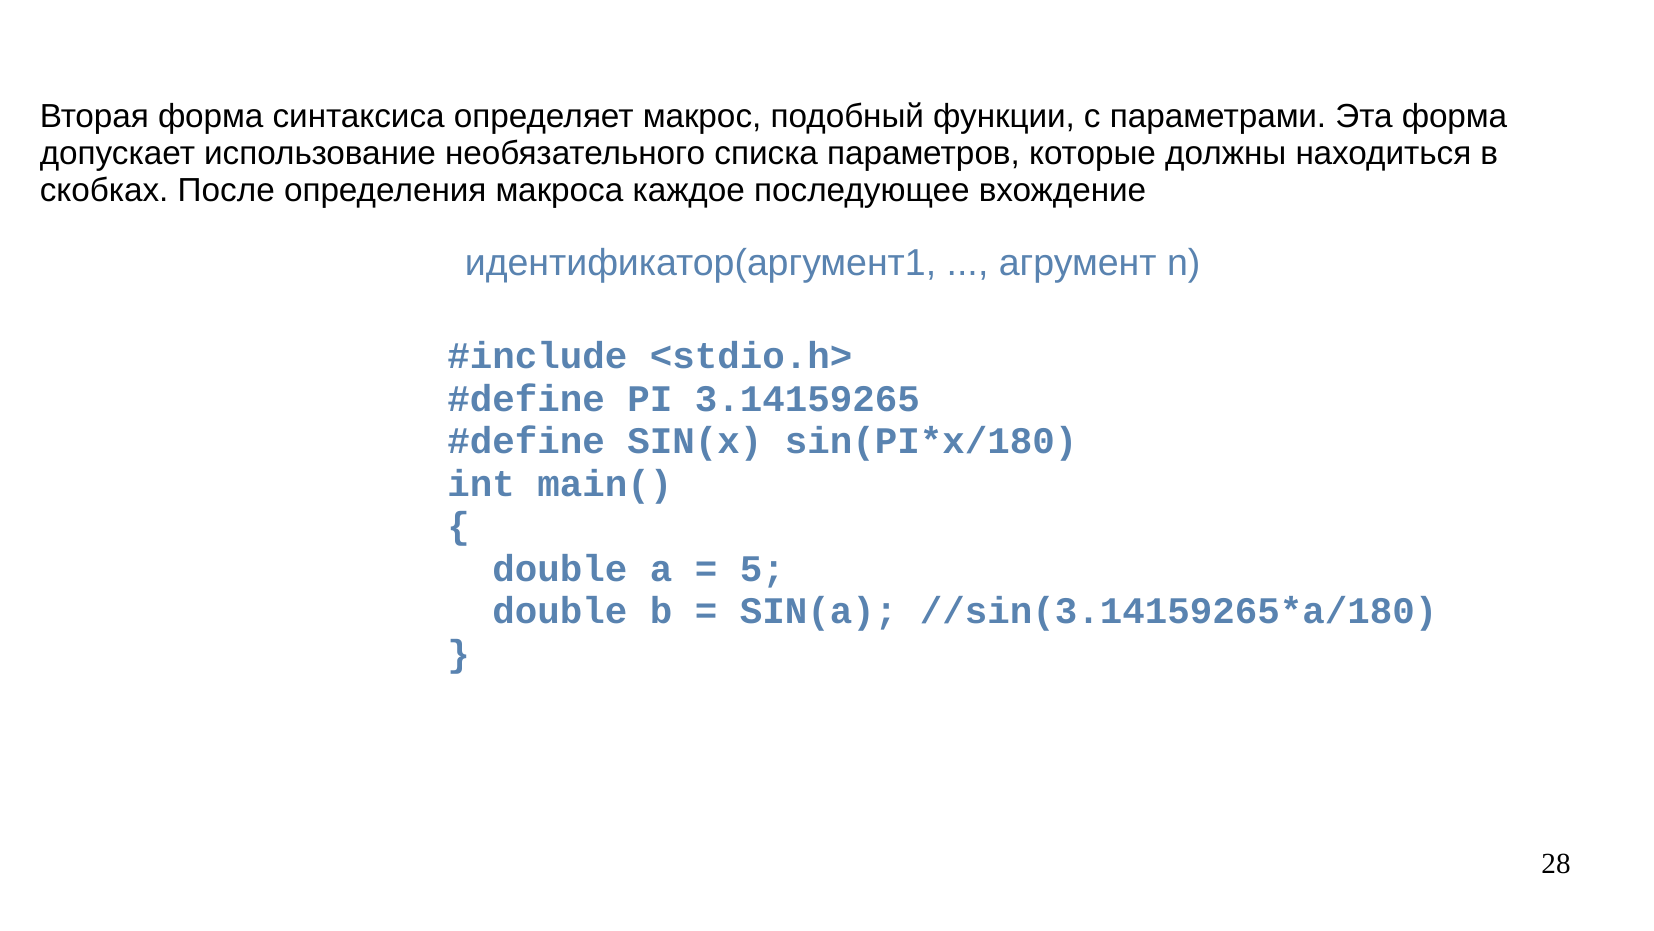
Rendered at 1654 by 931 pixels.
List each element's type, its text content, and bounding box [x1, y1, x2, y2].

text_box идентификатор(аргумент1, ..., агрумент n) [450, 234, 1231, 301]
text_box Вторая форма синтаксиса определяет макрос, подобный функции, с параметрами. Эта форма допускает использование необязательного списка параметров, которые должны находиться в скобках. После определения макроса каждое последующее вхождение [25, 90, 1591, 231]
text_box #include <stdio.h> #define PI 3.14159265 #define SIN(x) sin(PI*x/180) int main() { double a = 5; double b = SIN(a); //sin(3.14159265*a/180) } [432, 330, 1561, 728]
